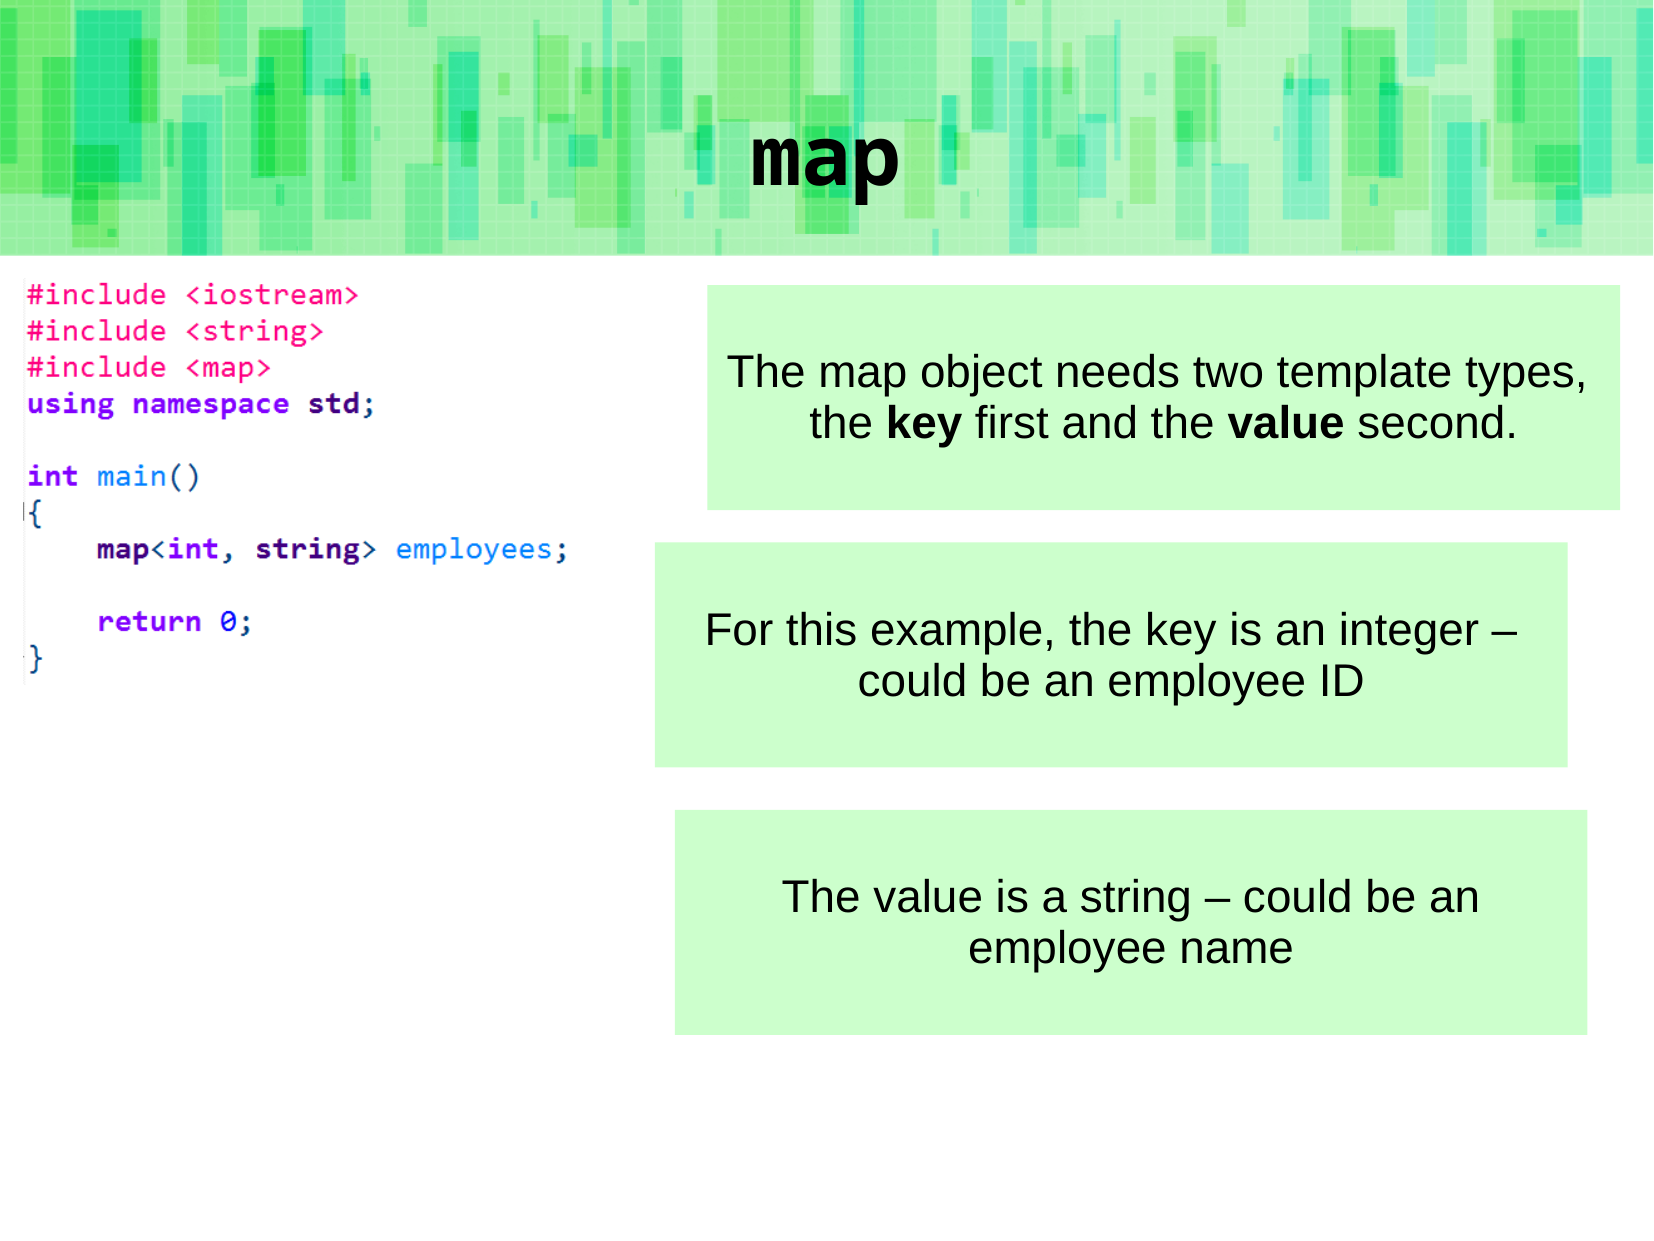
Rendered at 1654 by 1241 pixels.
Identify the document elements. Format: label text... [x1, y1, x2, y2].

text_box The value is a string – could be an employee name [674, 809, 1588, 1035]
text_box The map object needs two template types, the key first and the value second. [707, 285, 1621, 511]
picture [0, 0, 1654, 1241]
text_box For this example, the key is an integer – could be an employee ID [654, 542, 1568, 768]
title map [82, 49, 1571, 257]
